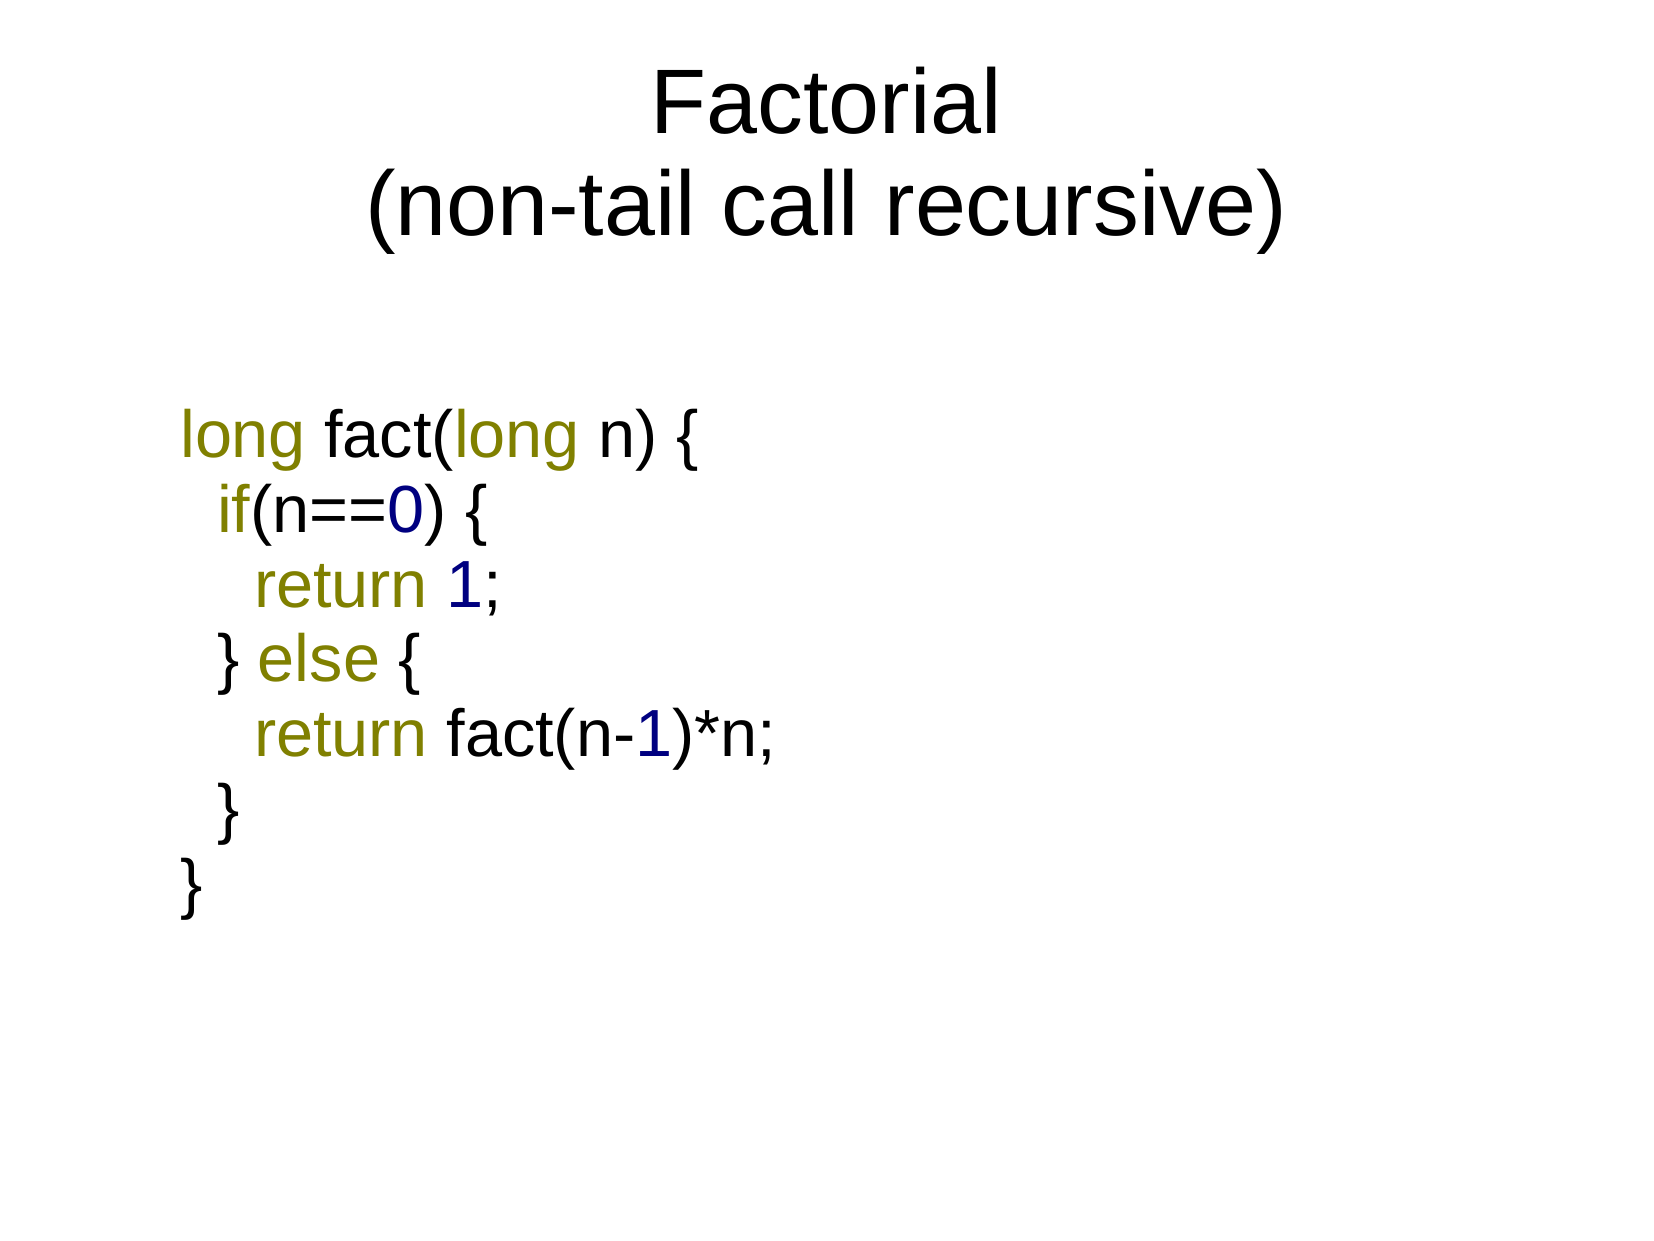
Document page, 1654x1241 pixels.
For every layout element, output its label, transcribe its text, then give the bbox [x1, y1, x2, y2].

title Factorial (non-tail call recursive) [82, 49, 1571, 257]
text_box long fact(long n) { if(n==0) { return 1; } else { return fact(n-1)*n; } } [165, 389, 1465, 1063]
